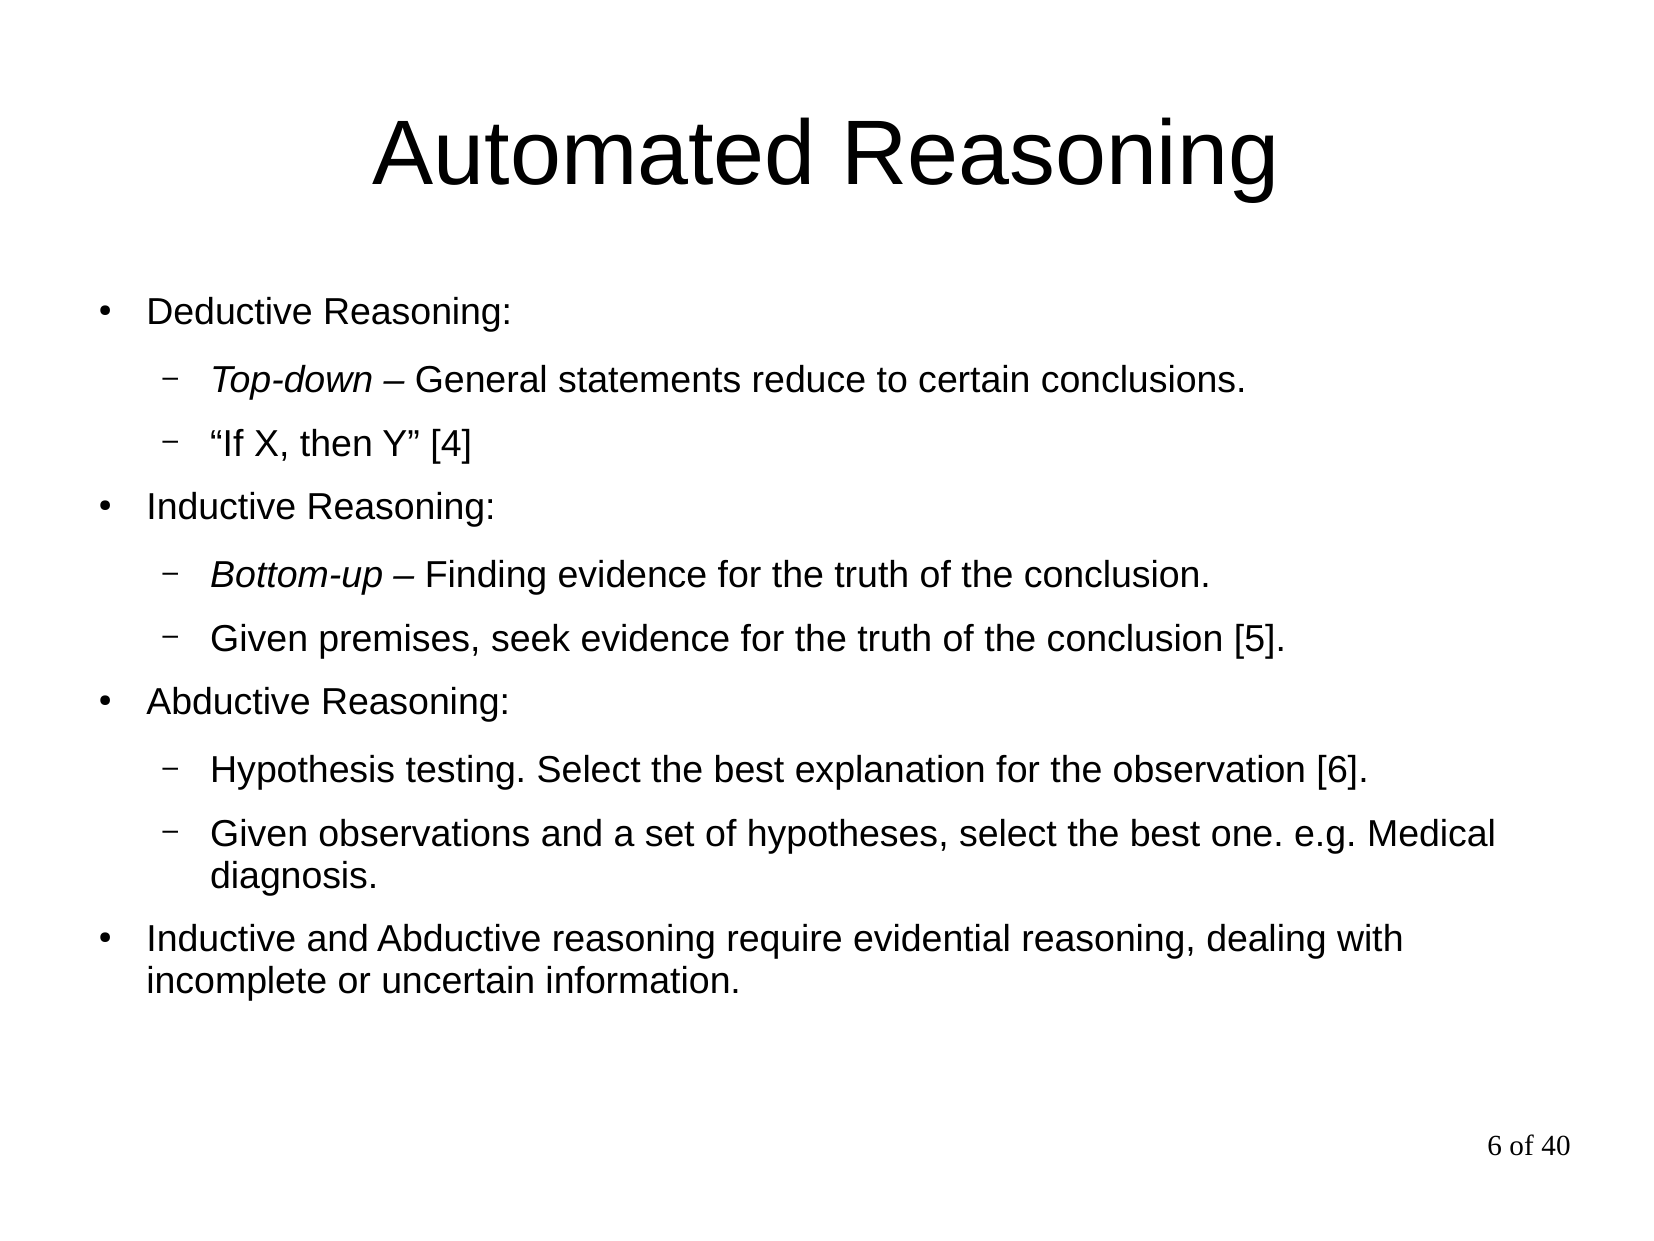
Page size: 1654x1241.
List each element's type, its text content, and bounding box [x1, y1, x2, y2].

list Deductive Reasoning: Top-down – General statements reduce to certain conclusions. “If X, then Y” [4] Inductive Reasoning: Bottom-up – Finding evidence for the truth of the conclusion. Given premises, seek evidence for the truth of the conclusion [5]. Abductive Reasoning: Hypothesis testing. Select the best explanation for the observation [6]. Given observations and a set of hypotheses, select the best one. e.g. Medical diagnosis. Inductive and Abductive reasoning require evidential reasoning, dealing with incomplete or uncertain information. [82, 290, 1571, 1010]
title Automated Reasoning [82, 49, 1571, 257]
